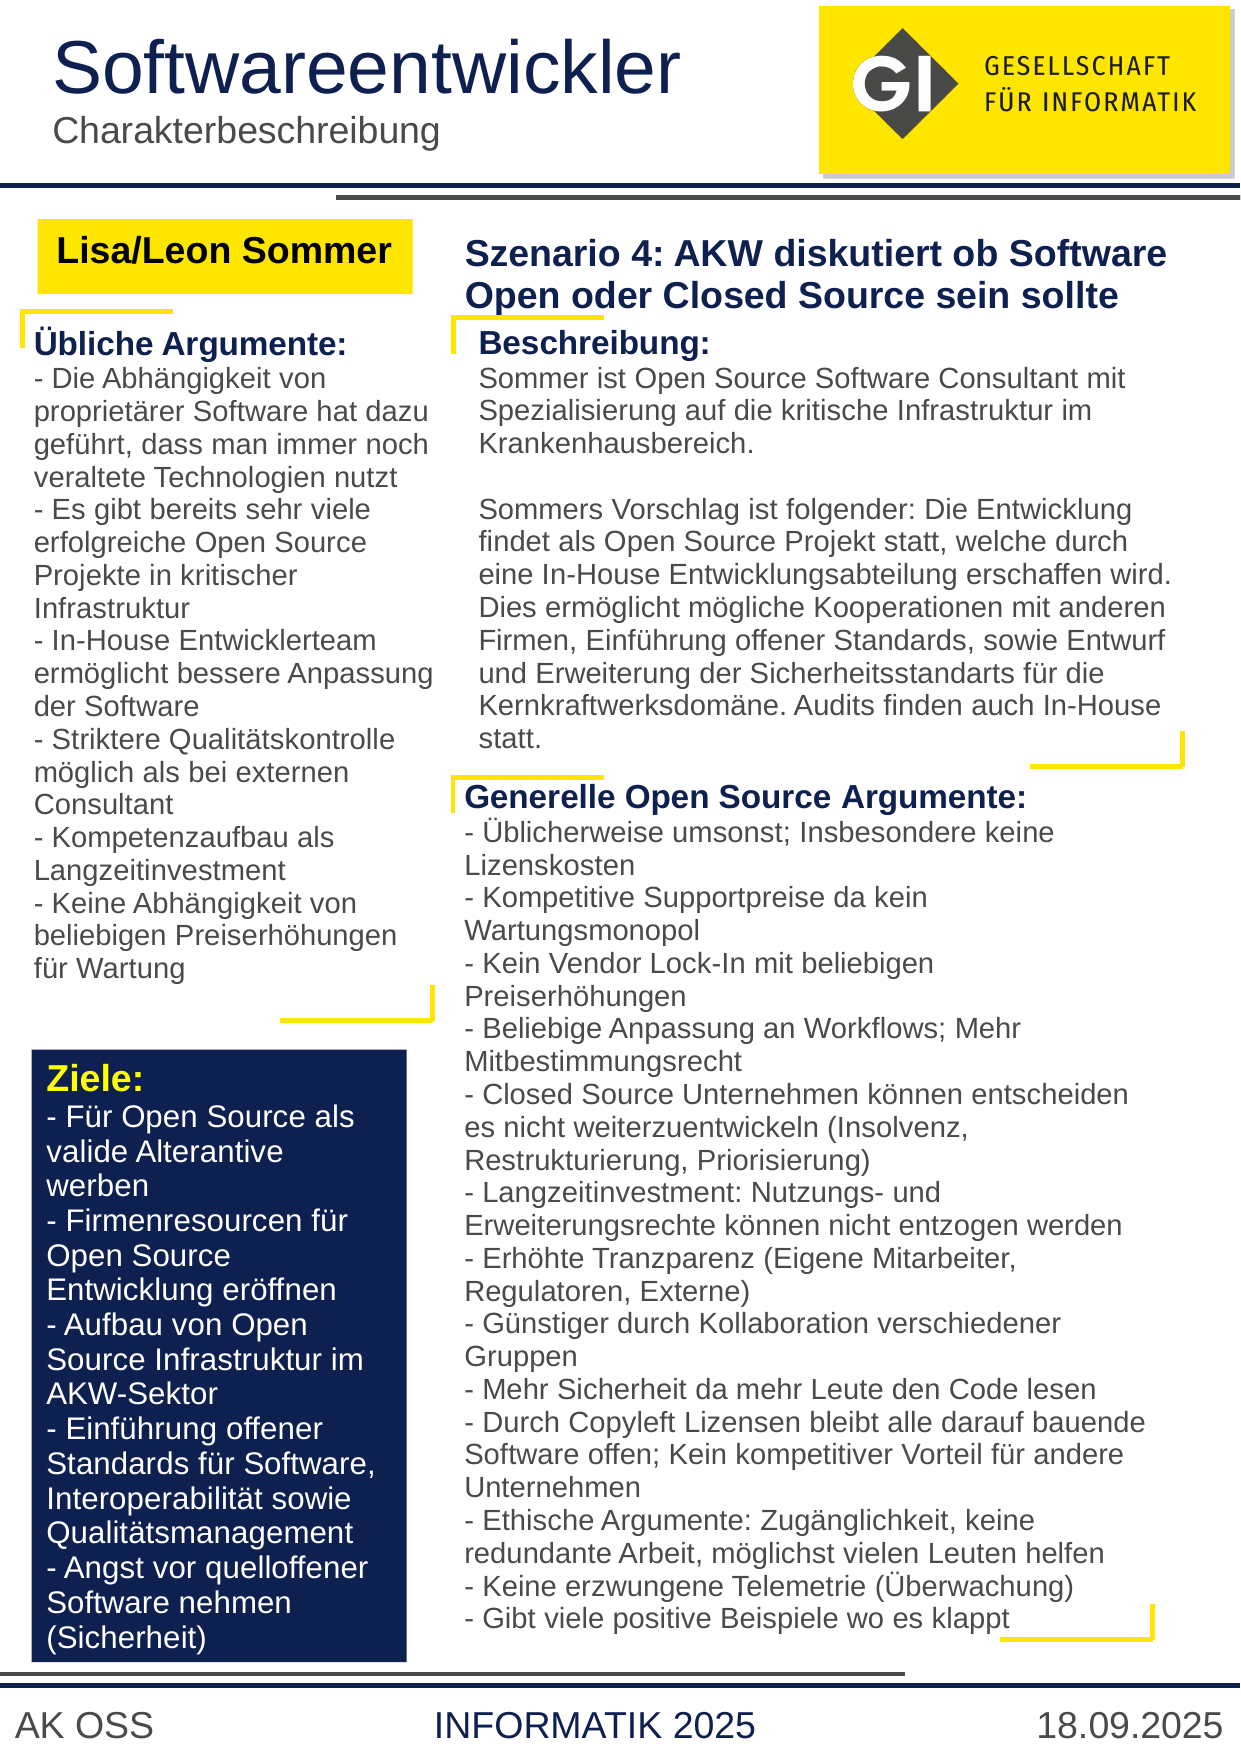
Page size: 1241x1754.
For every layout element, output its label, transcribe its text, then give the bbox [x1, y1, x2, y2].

text_box Softwareentwickler Charakterbeschreibung [37, 18, 826, 225]
text_box 18.09.2025 [1021, 1697, 1239, 1754]
text_box [819, 5, 1231, 174]
text_box Ziele: - Für Open Source als valide Alterantive werben - Firmenresourcen für Open Source Entwicklung eröffnen - Aufbau von Open Source Infrastruktur im AKW-Sektor - Einführung offener Standards für Software, Interoperabilität sowie Qualitätsmanagement - Angst vor quelloffener Software nehmen (Sicherheit) [31, 1049, 407, 1663]
text_box Generelle Open Source Argumente: - Üblicherweise umsonst; Insbesondere keine Lizenskosten - Kompetitive Supportpreise da kein Wartungsmonopol - Kein Vendor Lock-In mit beliebigen Preiserhöhungen - Beliebige Anpassung an Workflows; Mehr Mitbestimmungsrecht - Closed Source Unternehmen können entscheiden es nicht weiterzuentwickeln (Insolvenz, Restrukturierung, Priorisierung) - Langzeitinvestment: Nutzungs- und Erweiterungsrechte können nicht entzogen werden - Erhöhte Tranzparenz (Eigene Mitarbeiter, Regulatoren, Externe) - Günstiger durch Kollaboration verschiedener Gruppen - Mehr Sicherheit da mehr Leute den Code lesen - Durch Copyleft Lizensen bleibt alle darauf bauende Software offen; Kein kompetitiver Vorteil für andere Unternehmen - Ethische Argumente: Zugänglichkeit, keine redundante Arbeit, möglichst vielen Leuten helfen - Keine erzwungene Telemetrie (Überwachung) - Gibt viele positive Beispiele wo es klappt [449, 771, 1163, 1643]
text_box Übliche Argumente: - Die Abhängigkeit von proprietärer Software hat dazu geführt, dass man immer noch veraltete Technologien nutzt - Es gibt bereits sehr viele erfolgreiche Open Source Projekte in kritischer Infrastruktur - In-House Entwicklerteam ermöglicht bessere Anpassung der Software - Striktere Qualitätskontrolle möglich als bei externen Consultant - Kompetenzaufbau als Langzeitinvestment - Keine Abhängigkeit von beliebigen Preiserhöhungen für Wartung [18, 317, 451, 1058]
text_box Beschreibung: Sommer ist Open Source Software Consultant mit Spezialisierung auf die kritische Infrastruktur im Krankenhausbereich. Sommers Vorschlag ist folgender: Die Entwicklung findet als Open Source Projekt statt, welche durch eine In-House Entwicklungsabteilung erschaffen wird. Dies ermöglicht mögliche Kooperationen mit anderen Firmen, Einführung offener Standards, sowie Entwurf und Erweiterung der Sicherheitsstandarts für die Kernkraftwerksdomäne. Audits finden auch In-House statt. [463, 317, 1195, 861]
text_box AK OSS [0, 1697, 170, 1754]
text_box Lisa/Leon Sommer [17, 222, 468, 321]
text_box Szenario 4: AKW diskutiert ob Software Open oder Closed Source sein sollte [450, 225, 1241, 324]
text_box INFORMATIK 2025 [419, 1697, 772, 1754]
picture [853, 28, 1196, 139]
